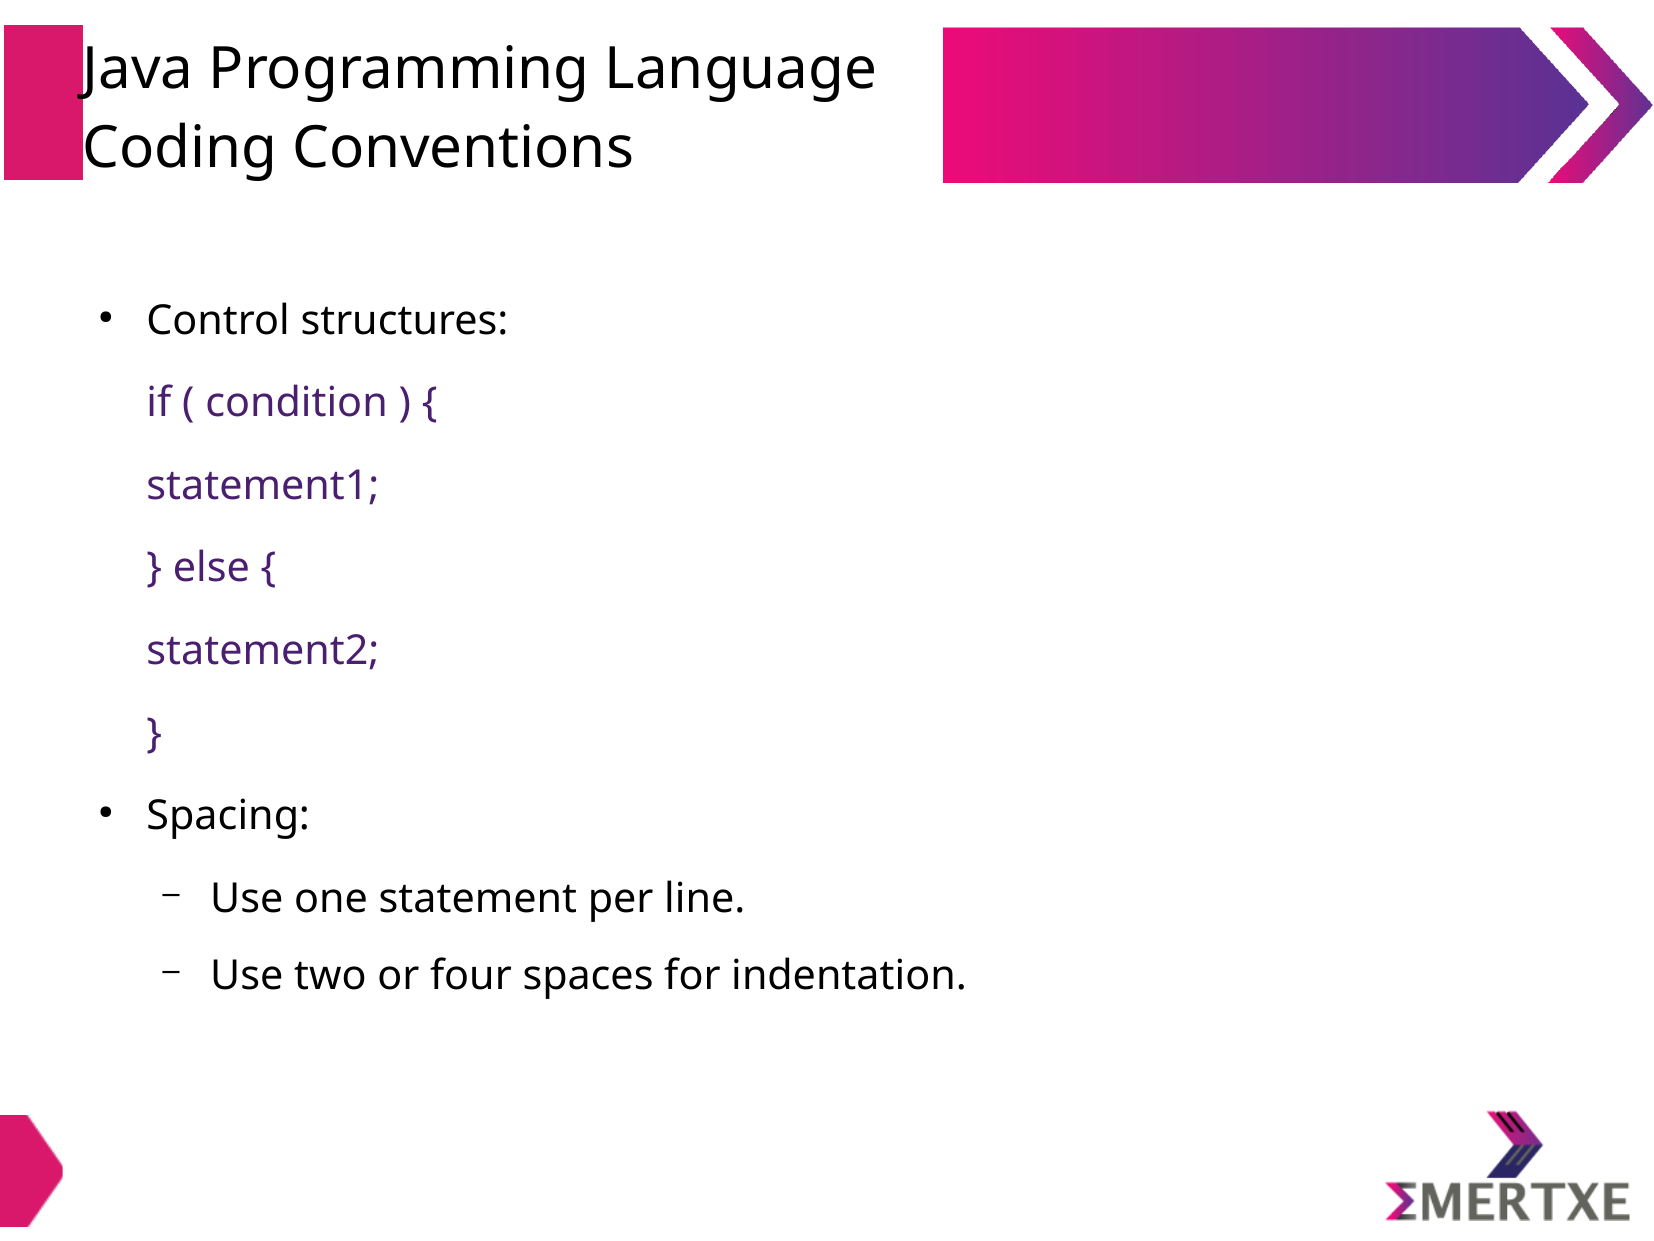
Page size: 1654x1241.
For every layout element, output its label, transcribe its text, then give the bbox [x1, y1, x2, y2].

picture [1571, 27, 1653, 183]
list Control structures: if ( condition ) { statement1; } else { statement2; } Spacing: Use one statement per line. Use two or four spaces for indentation. [82, 290, 1571, 1010]
picture [1385, 1107, 1631, 1221]
title Java Programming Language Coding Conventions [82, 2, 1571, 210]
